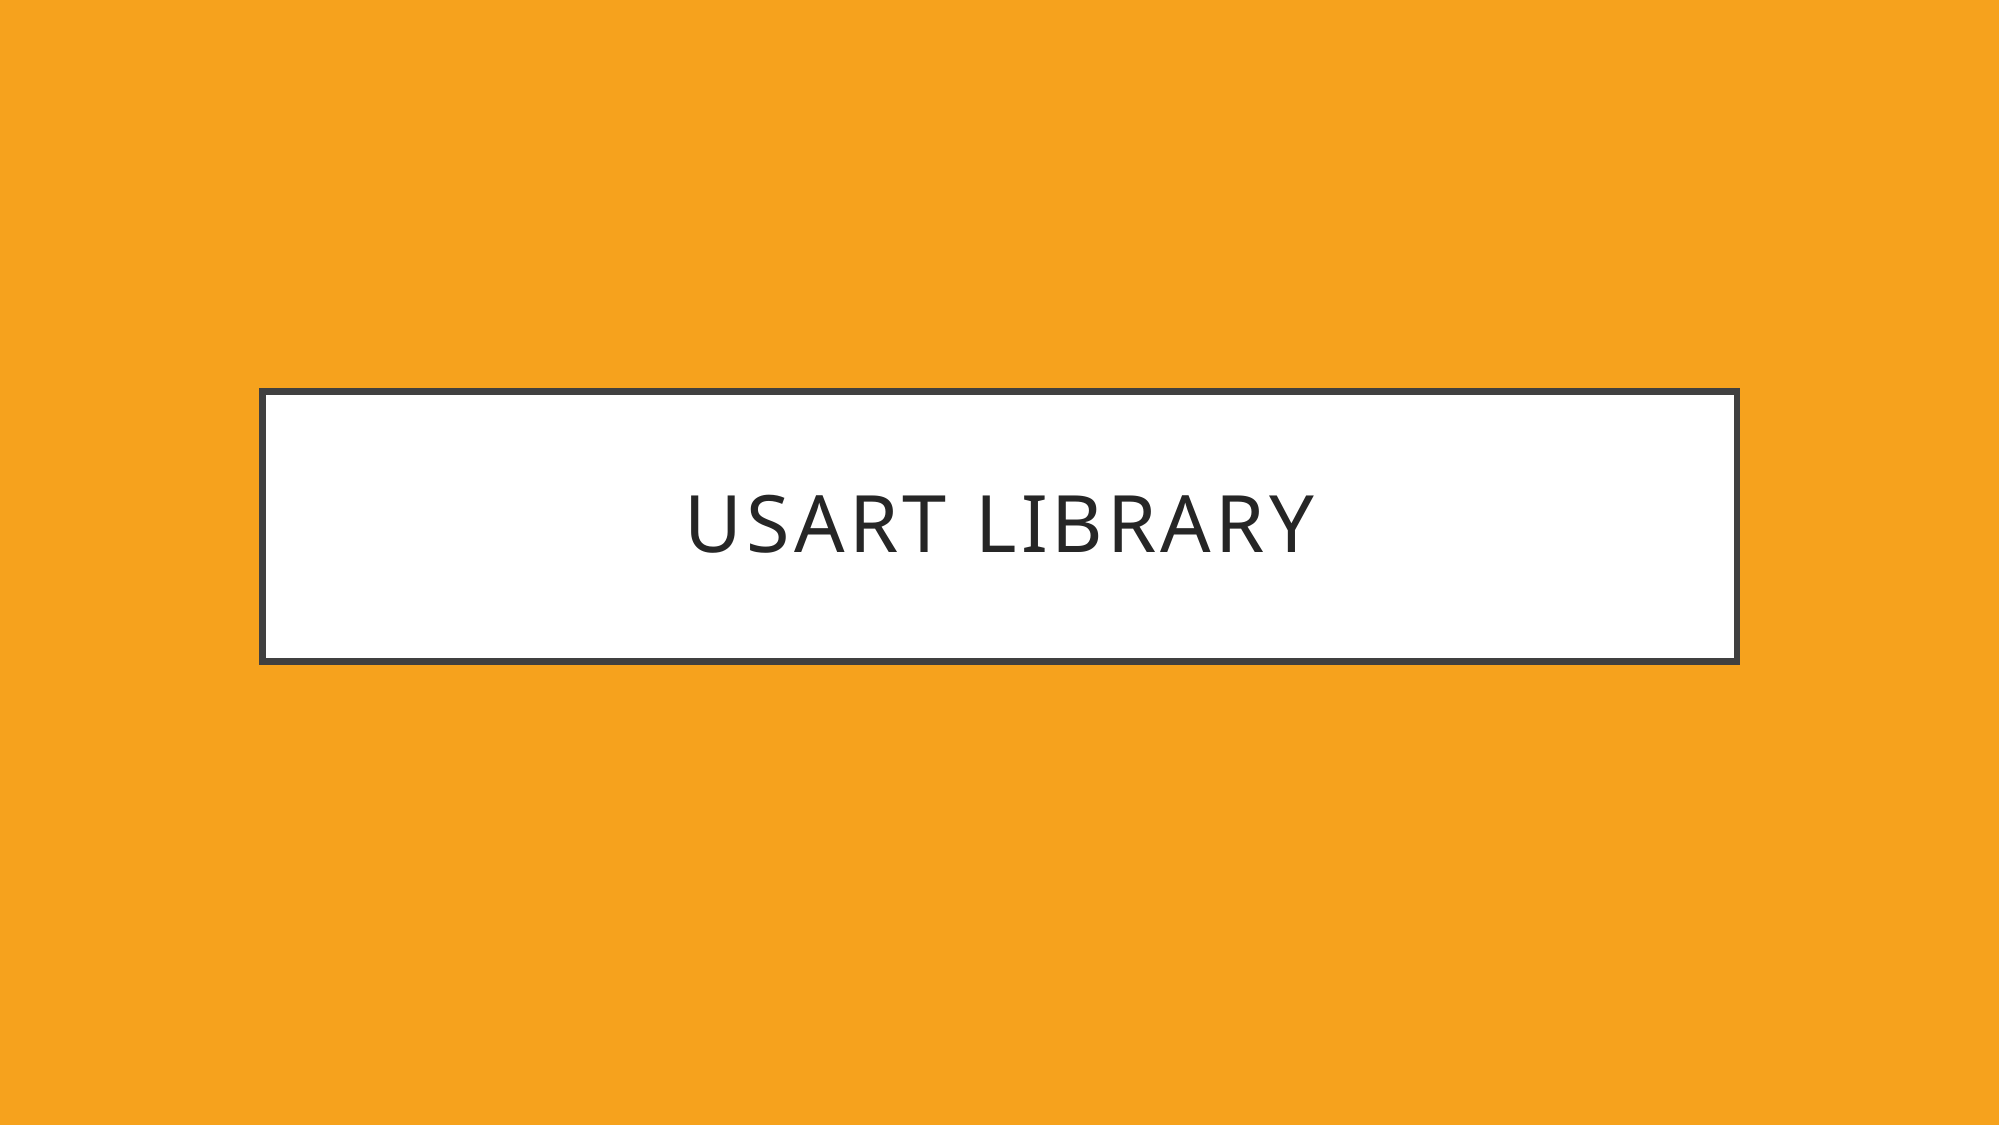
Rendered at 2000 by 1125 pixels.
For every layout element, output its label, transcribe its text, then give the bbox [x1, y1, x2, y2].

title USART Library [262, 391, 1737, 662]
